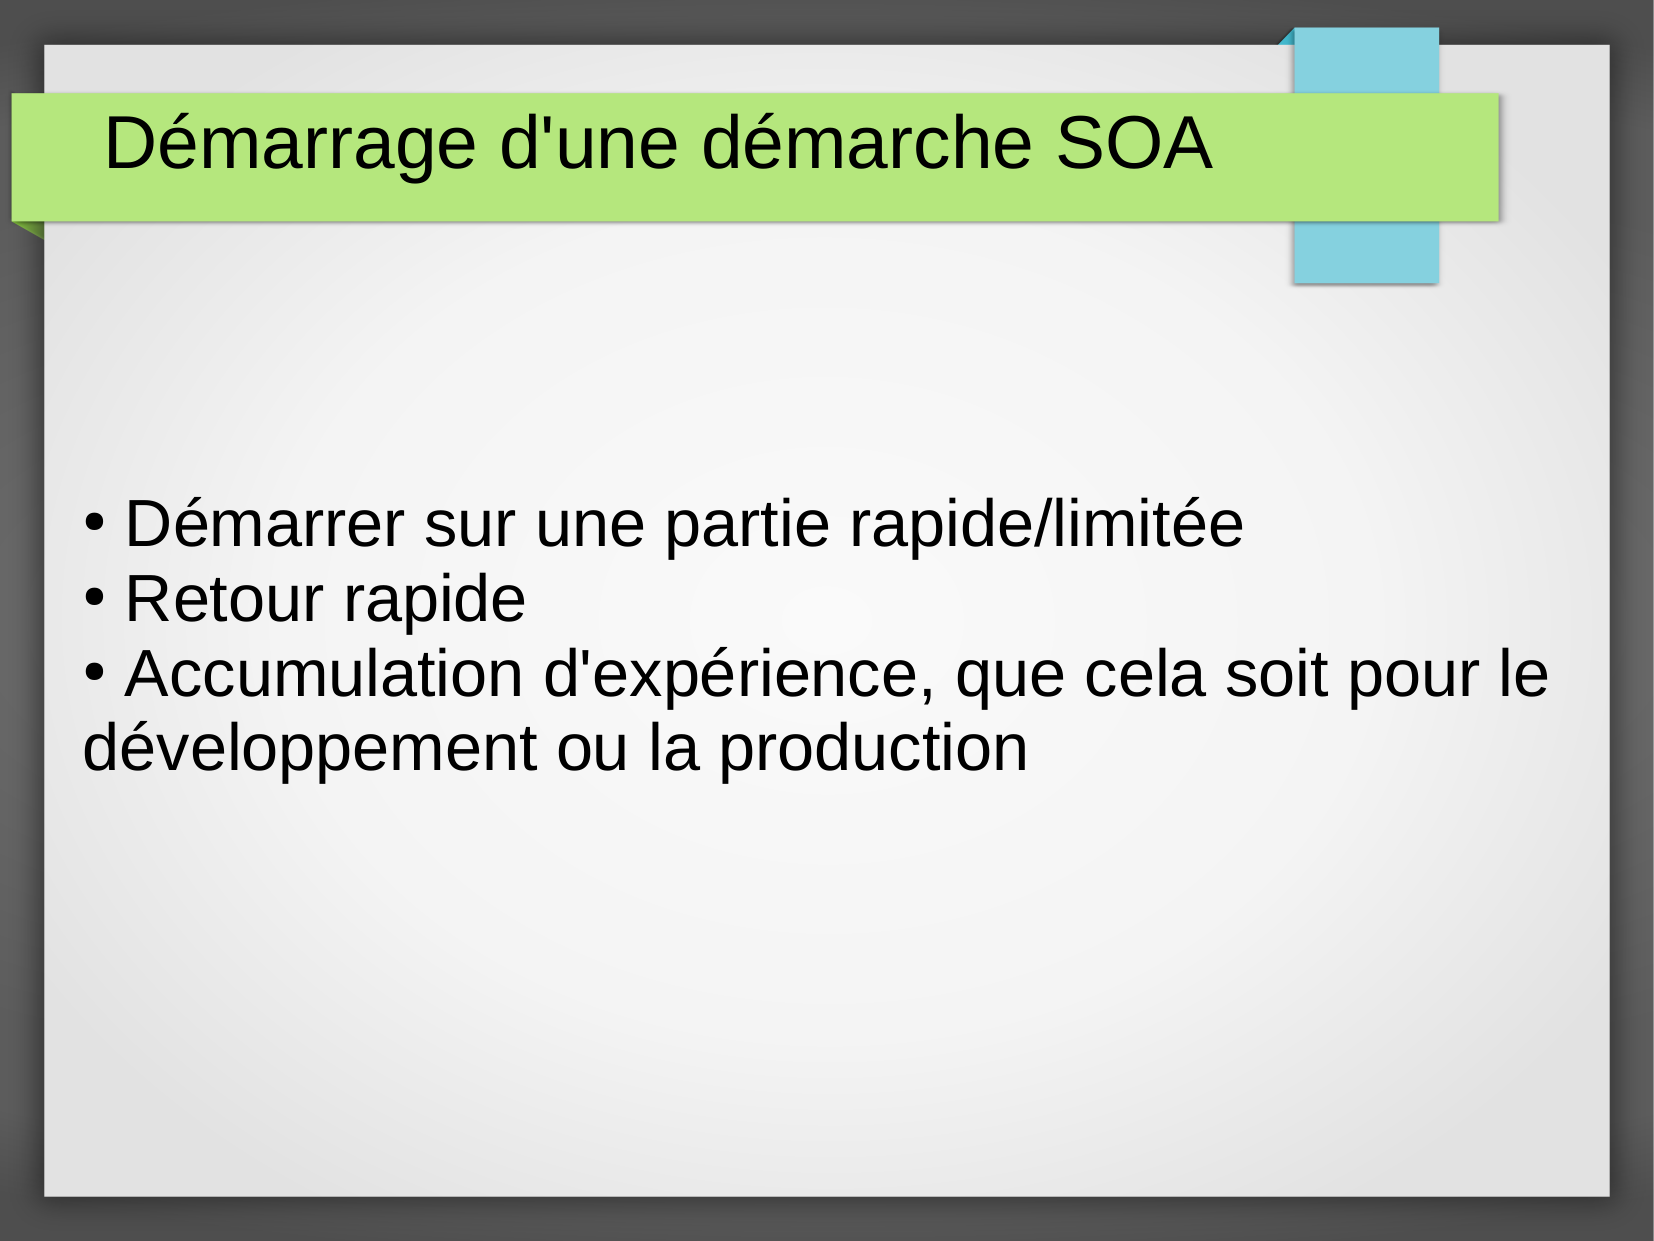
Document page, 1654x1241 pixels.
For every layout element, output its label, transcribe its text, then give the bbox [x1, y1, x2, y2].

subtitle Démarrer sur une partie rapide/limitée Retour rapide Accumulation d'expérience, que cela soit pour le développement ou la production [82, 49, 1571, 1010]
picture [0, 0, 1654, 1241]
